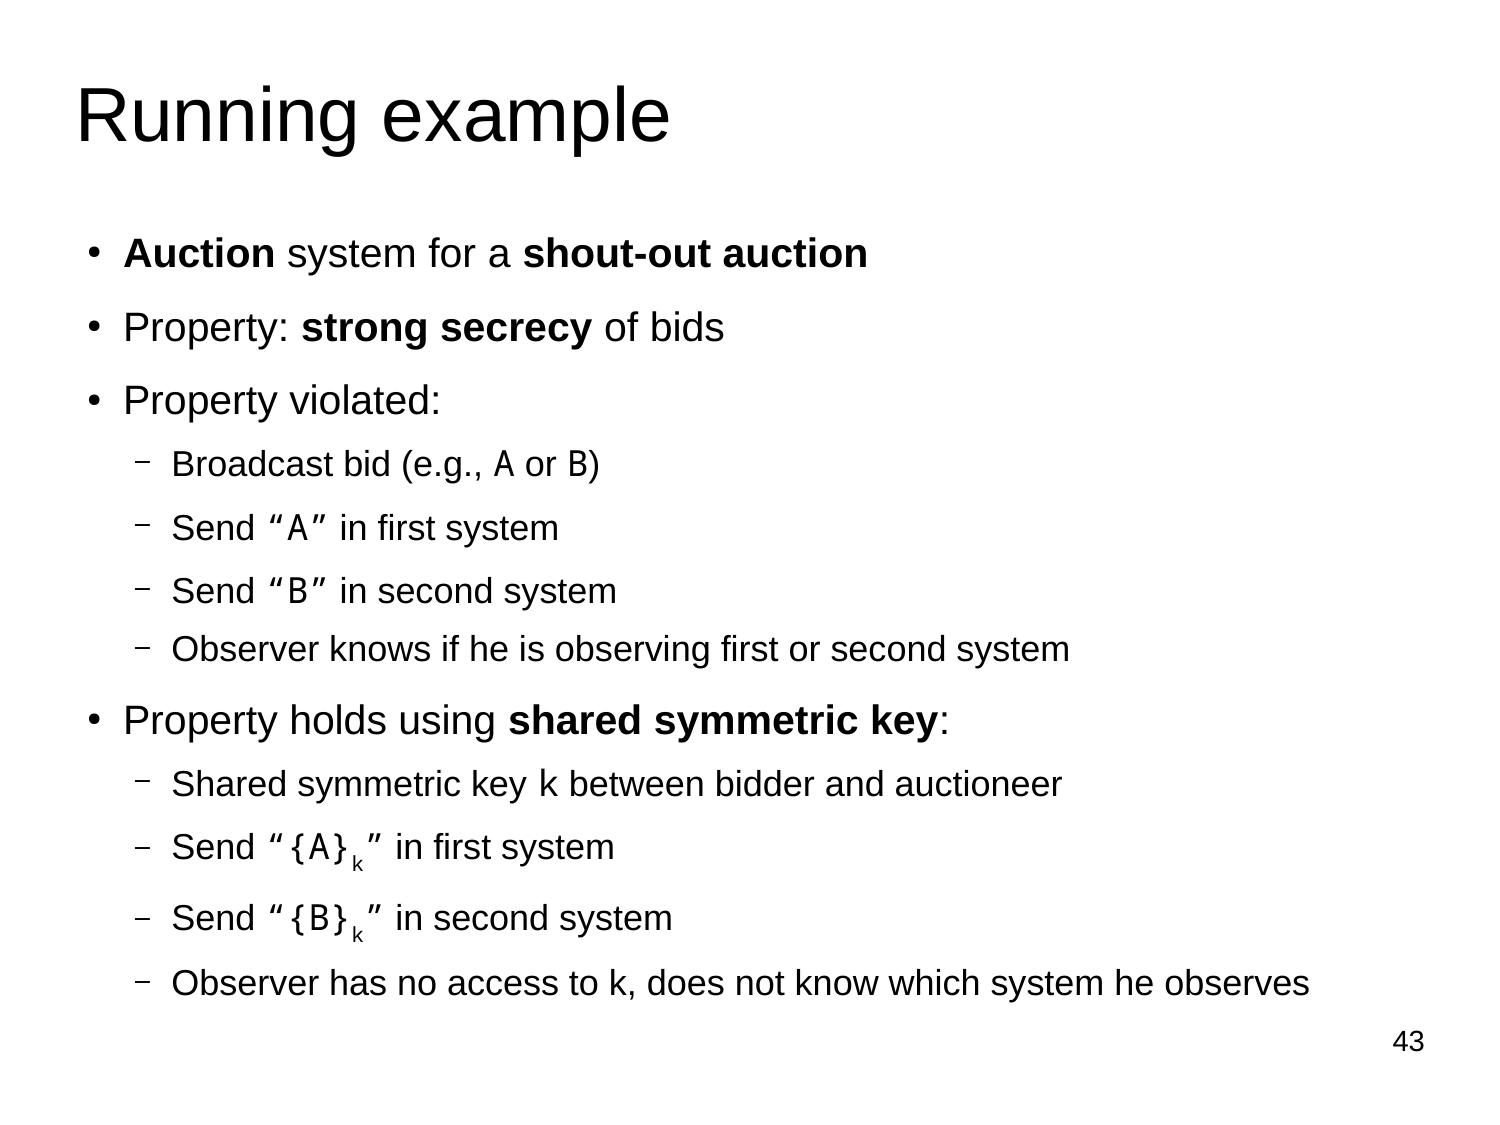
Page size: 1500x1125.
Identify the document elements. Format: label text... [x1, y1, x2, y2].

title Running example [75, 44, 1425, 185]
list Auction system for a shout-out auction Property: strong secrecy of bids Property violated: Broadcast bid (e.g., A or B) Send “A” in first system Send “B” in second system Observer knows if he is observing first or second system Property holds using shared symmetric key: Shared symmetric key k between bidder and auctioneer Send “{A}k” in first system Send “{B}k” in second system Observer has no access to k, does not know which system he observes [75, 230, 1425, 1014]
